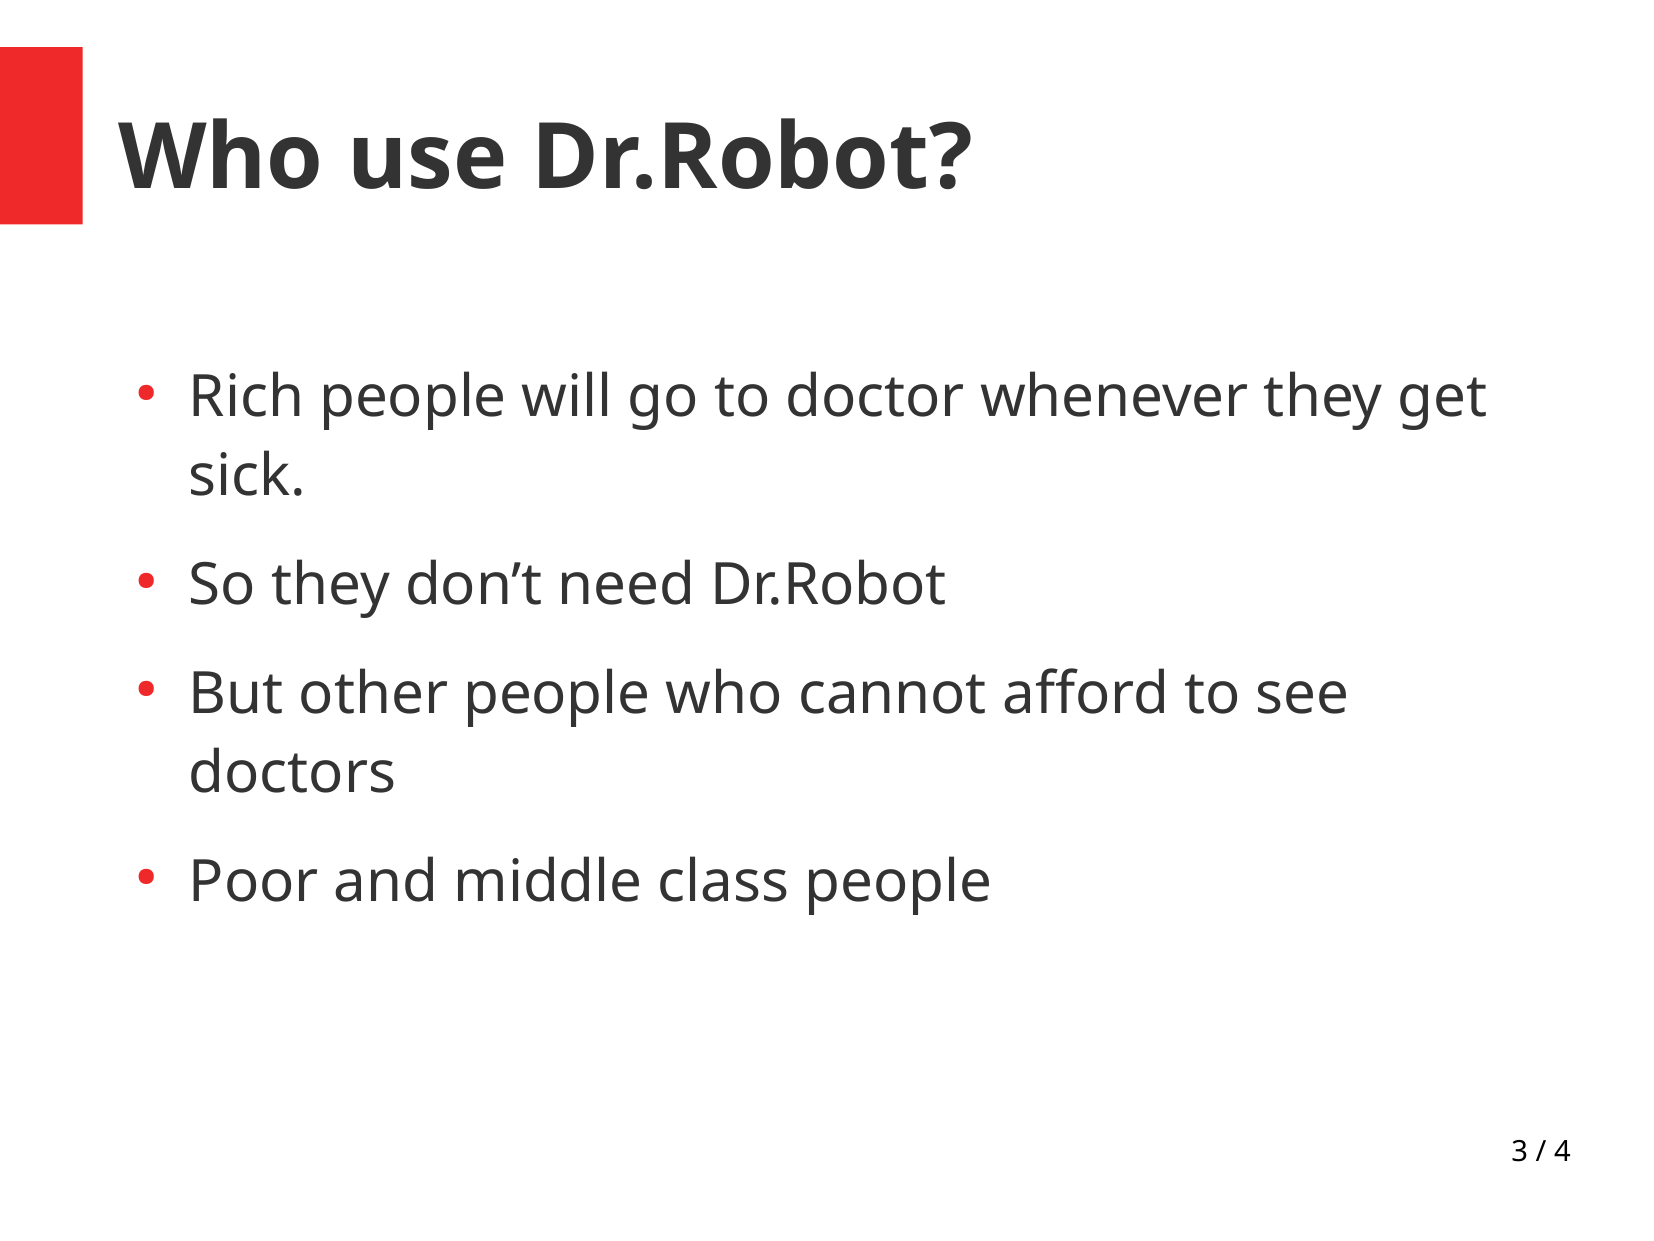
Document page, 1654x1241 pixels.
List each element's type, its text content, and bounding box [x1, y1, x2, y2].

title Who use Dr.Robot? [118, 49, 1571, 257]
list Rich people will go to doctor whenever they get sick. So they don’t need Dr.Robot But other people who cannot afford to see doctors Poor and middle class people [118, 354, 1536, 1074]
